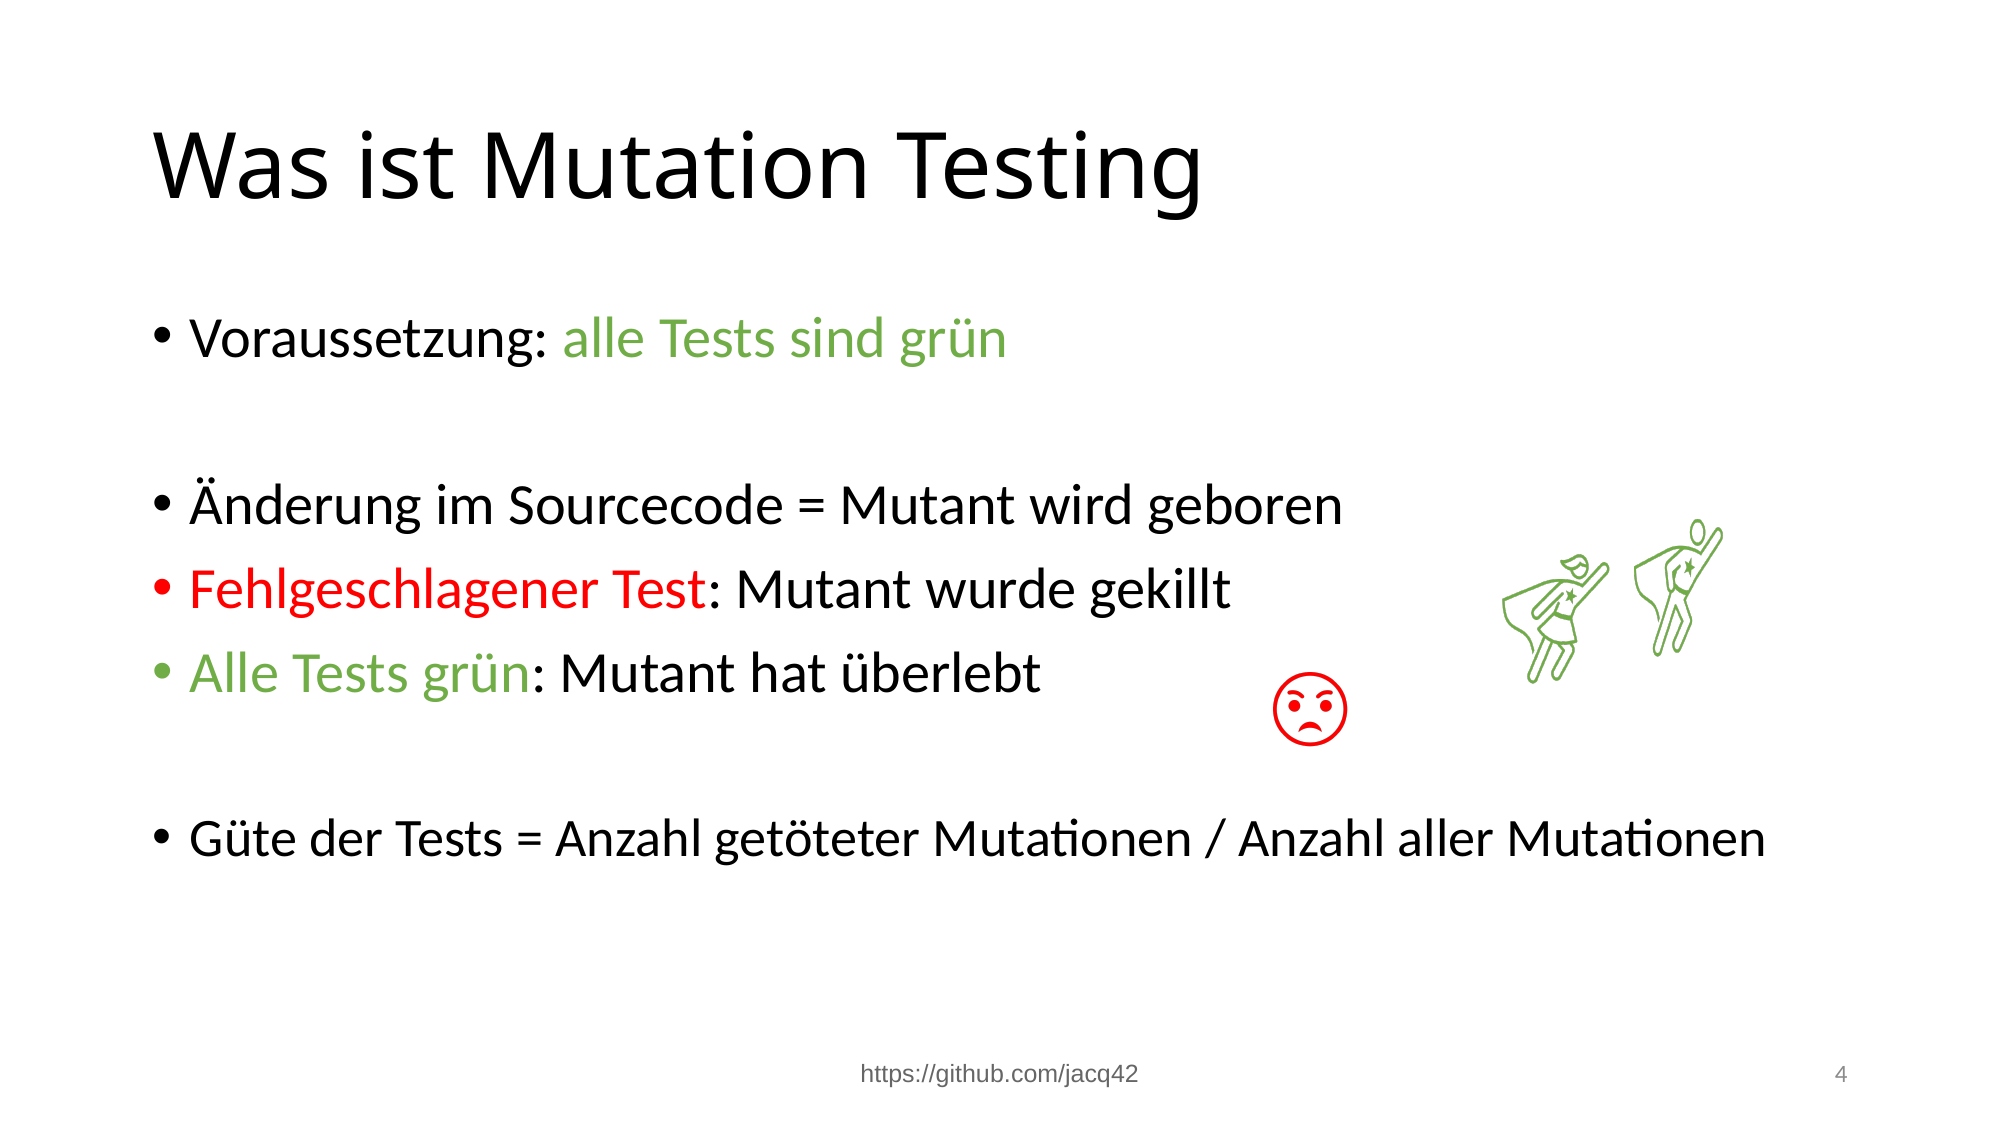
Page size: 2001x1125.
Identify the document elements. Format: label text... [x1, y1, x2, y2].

list Voraussetzung: alle Tests sind grün Änderung im Sourcecode = Mutant wird geboren Fehlgeschlagener Test: Mutant wurde gekillt Alle Tests grün: Mutant hat überlebt Güte der Tests = Anzahl getöteter Mutationen / Anzahl aller Mutationen [137, 299, 1863, 1014]
picture [1263, 662, 1357, 756]
picture [1500, 543, 1612, 694]
title Was ist Mutation Testing [137, 59, 1863, 278]
picture [1632, 507, 1725, 668]
